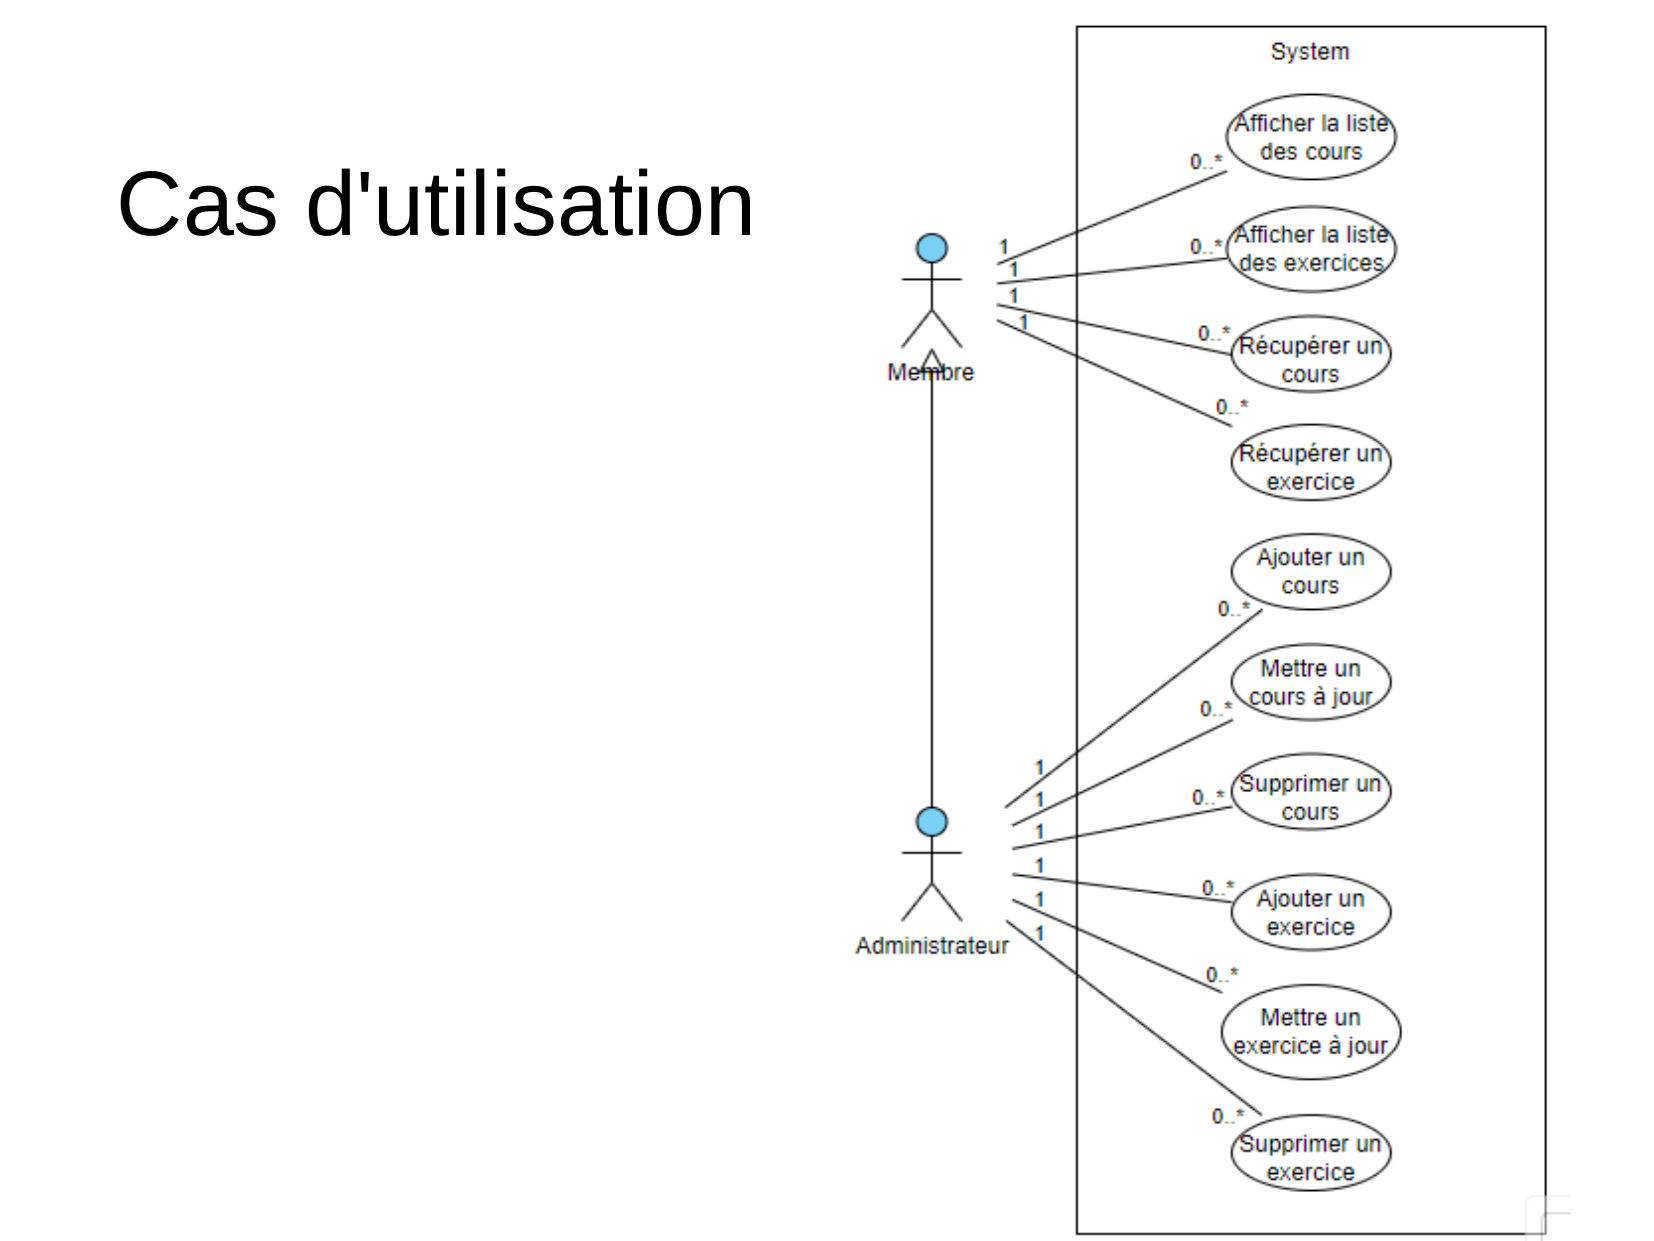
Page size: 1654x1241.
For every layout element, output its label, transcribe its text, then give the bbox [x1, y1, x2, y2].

title Cas d'utilisation [82, 100, 792, 308]
picture [850, 11, 1571, 1241]
